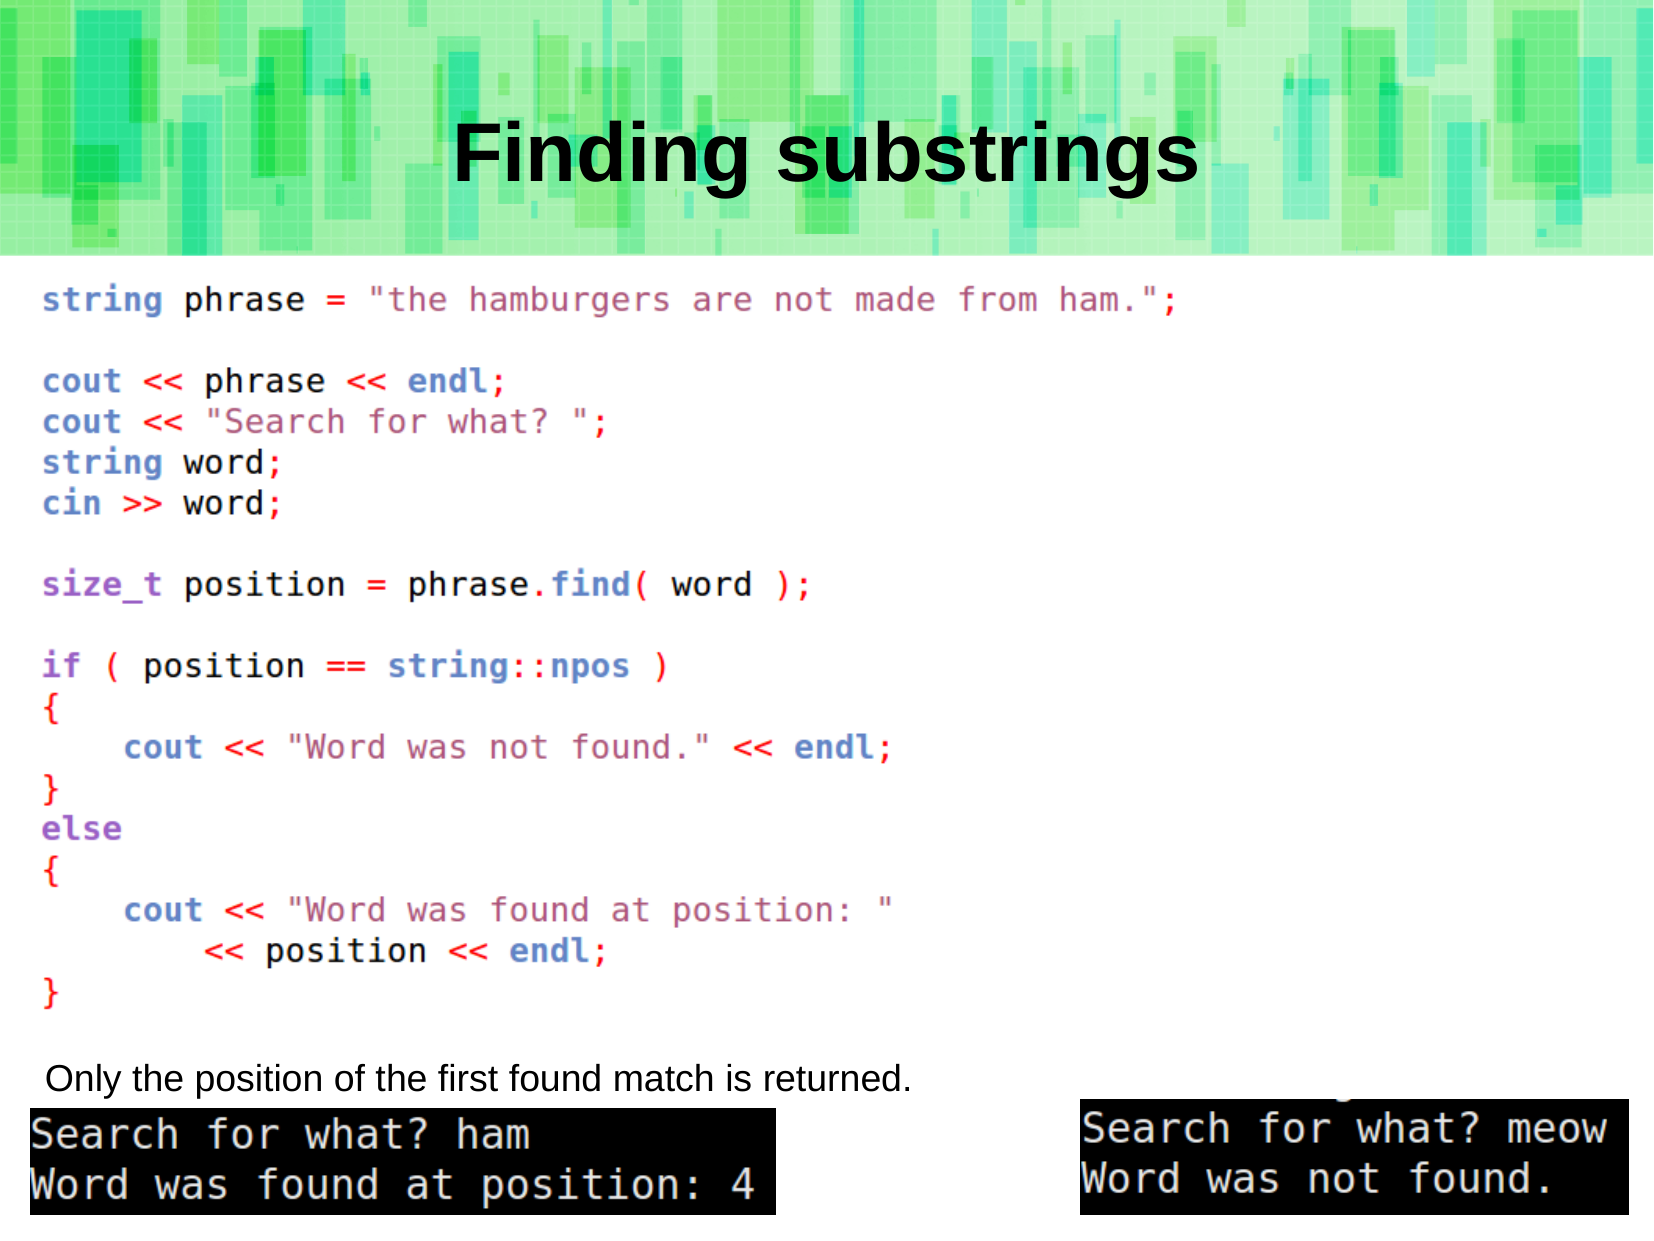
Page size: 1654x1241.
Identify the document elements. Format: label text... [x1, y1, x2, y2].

text_box Only the position of the first found match is returned. [30, 1050, 931, 1107]
picture [0, 0, 1654, 1241]
title Finding substrings [82, 49, 1571, 257]
